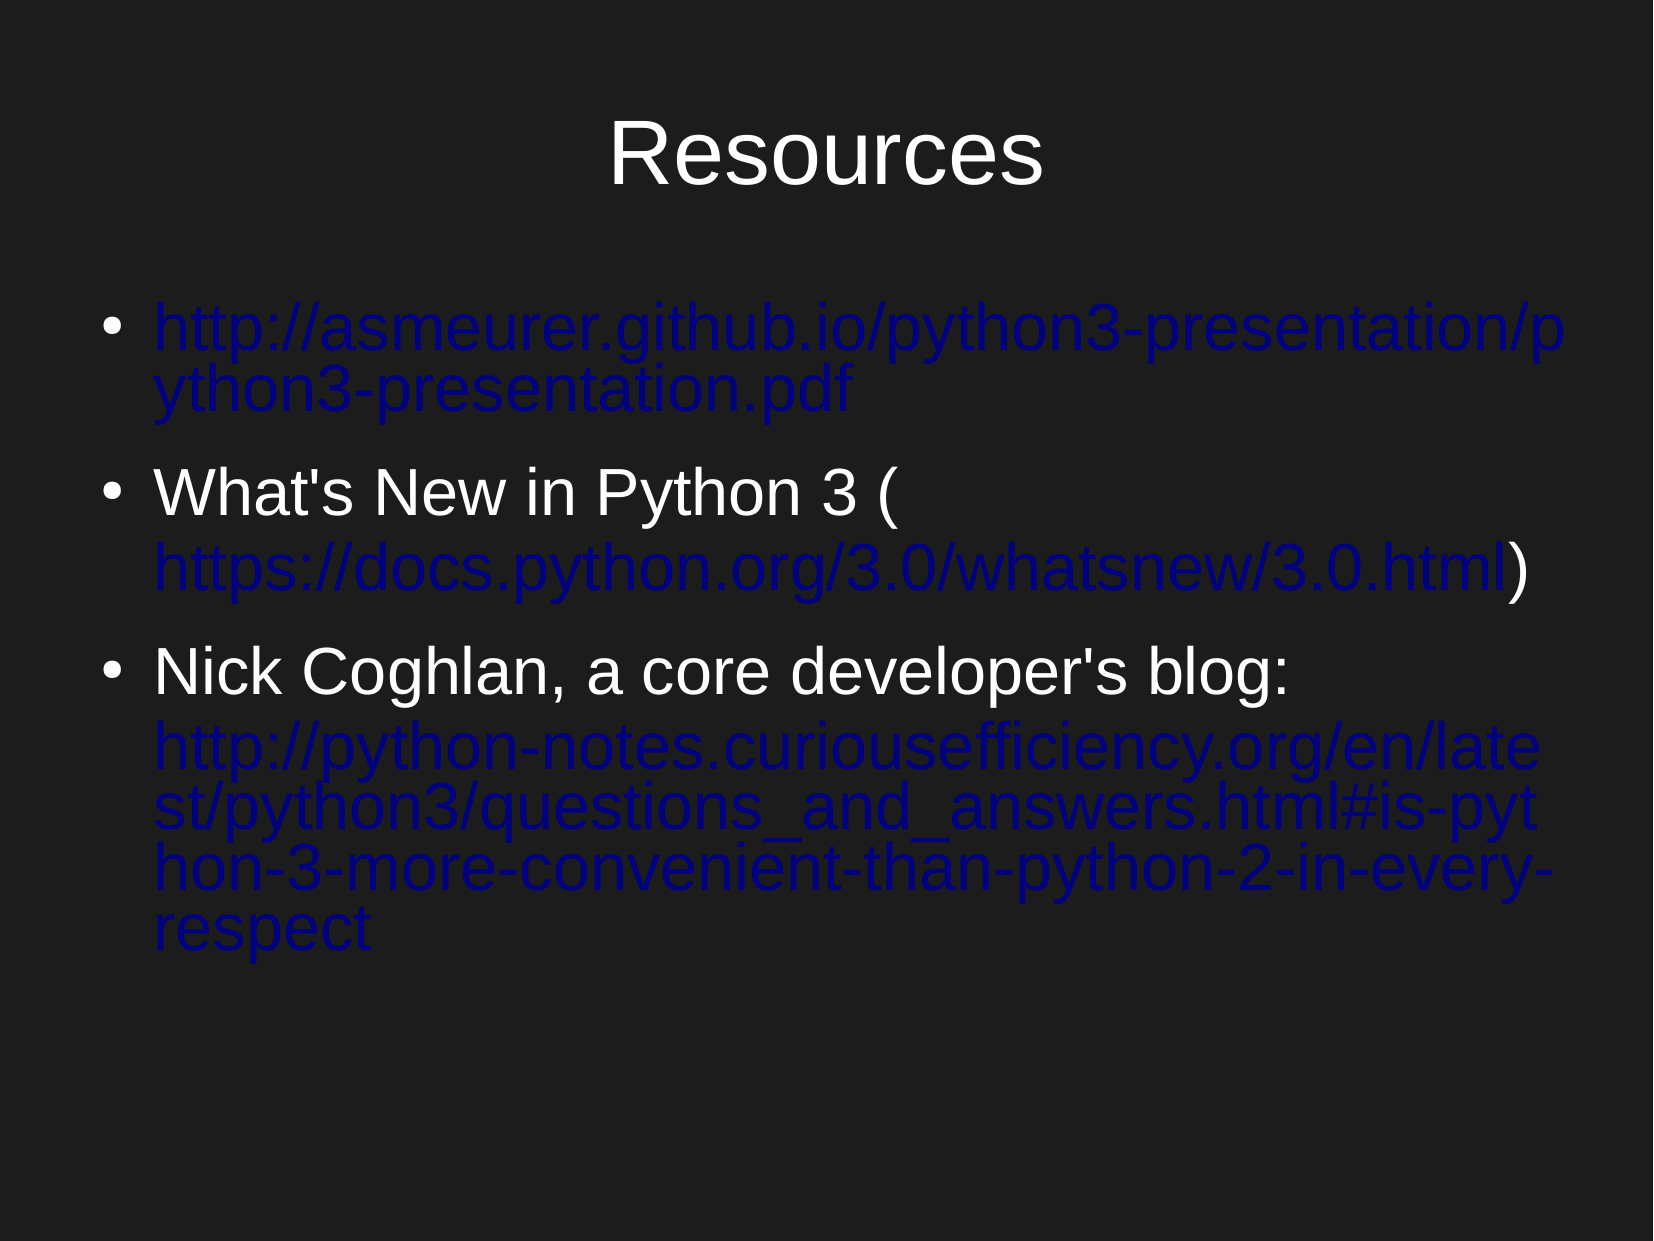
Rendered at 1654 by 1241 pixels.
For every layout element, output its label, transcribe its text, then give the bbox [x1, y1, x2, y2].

title Resources [82, 49, 1571, 257]
list http://asmeurer.github.io/python3-presentation/python3-presentation.pdf What's New in Python 3 (https://docs.python.org/3.0/whatsnew/3.0.html) Nick Coghlan, a core developer's blog: http://python-notes.curiousefficiency.org/en/latest/python3/questions_and_answers.html#is-python-3-more-convenient-than-python-2-in-every-respect [82, 290, 1571, 1010]
